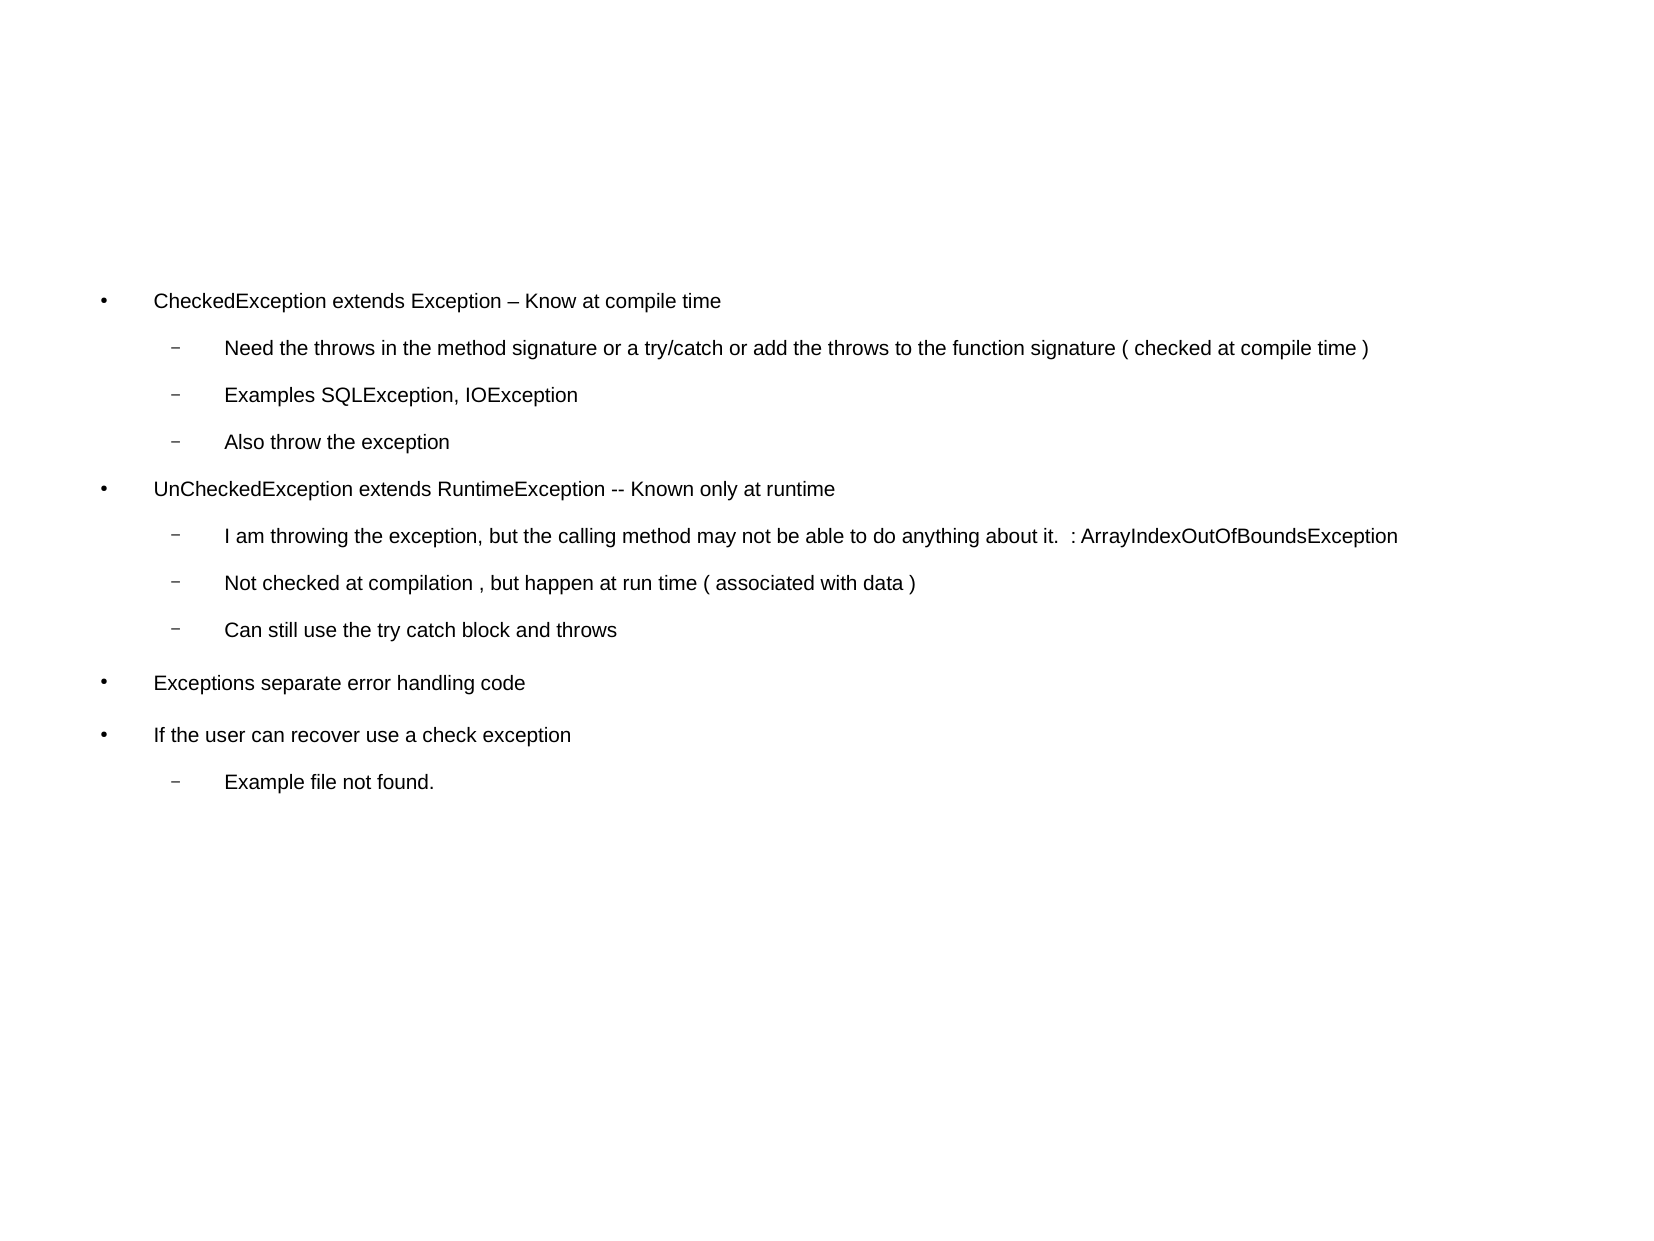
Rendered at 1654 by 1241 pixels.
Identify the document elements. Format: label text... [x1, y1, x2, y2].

list CheckedException extends Exception – Know at compile time Need the throws in the method signature or a try/catch or add the throws to the function signature ( checked at compile time ) Examples SQLException, IOException Also throw the exception UnCheckedException extends RuntimeException -- Known only at runtime I am throwing the exception, but the calling method may not be able to do anything about it. : ArrayIndexOutOfBoundsException Not checked at compilation , but happen at run time ( associated with data ) Can still use the try catch block and throws Exceptions separate error handling code If the user can recover use a check exception Example file not found. [82, 290, 1571, 1010]
